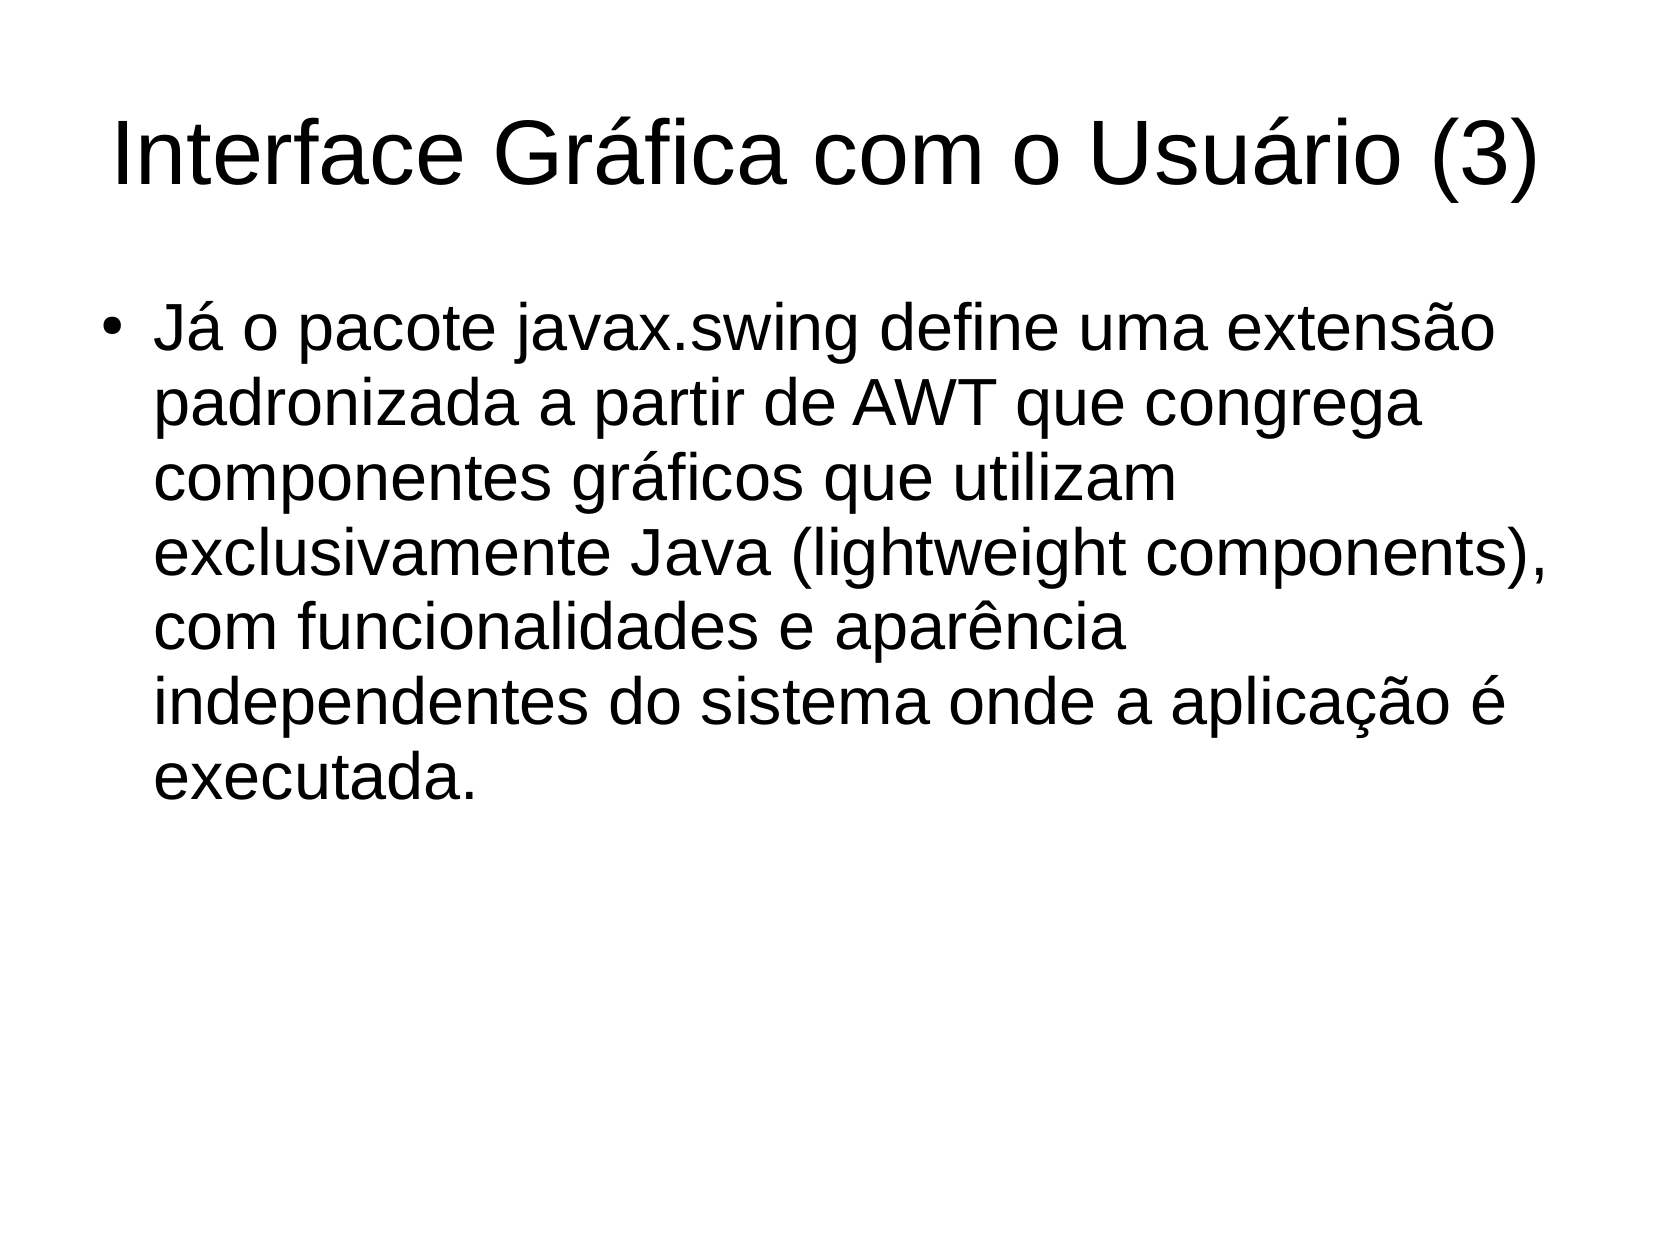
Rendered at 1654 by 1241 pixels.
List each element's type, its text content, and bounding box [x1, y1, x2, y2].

title Interface Gráfica com o Usuário (3) [82, 49, 1571, 257]
list Já o pacote javax.swing define uma extensão padronizada a partir de AWT que congrega componentes gráficos que utilizam exclusivamente Java (lightweight components), com funcionalidades e aparência independentes do sistema onde a aplicação é executada. [82, 290, 1571, 1097]
